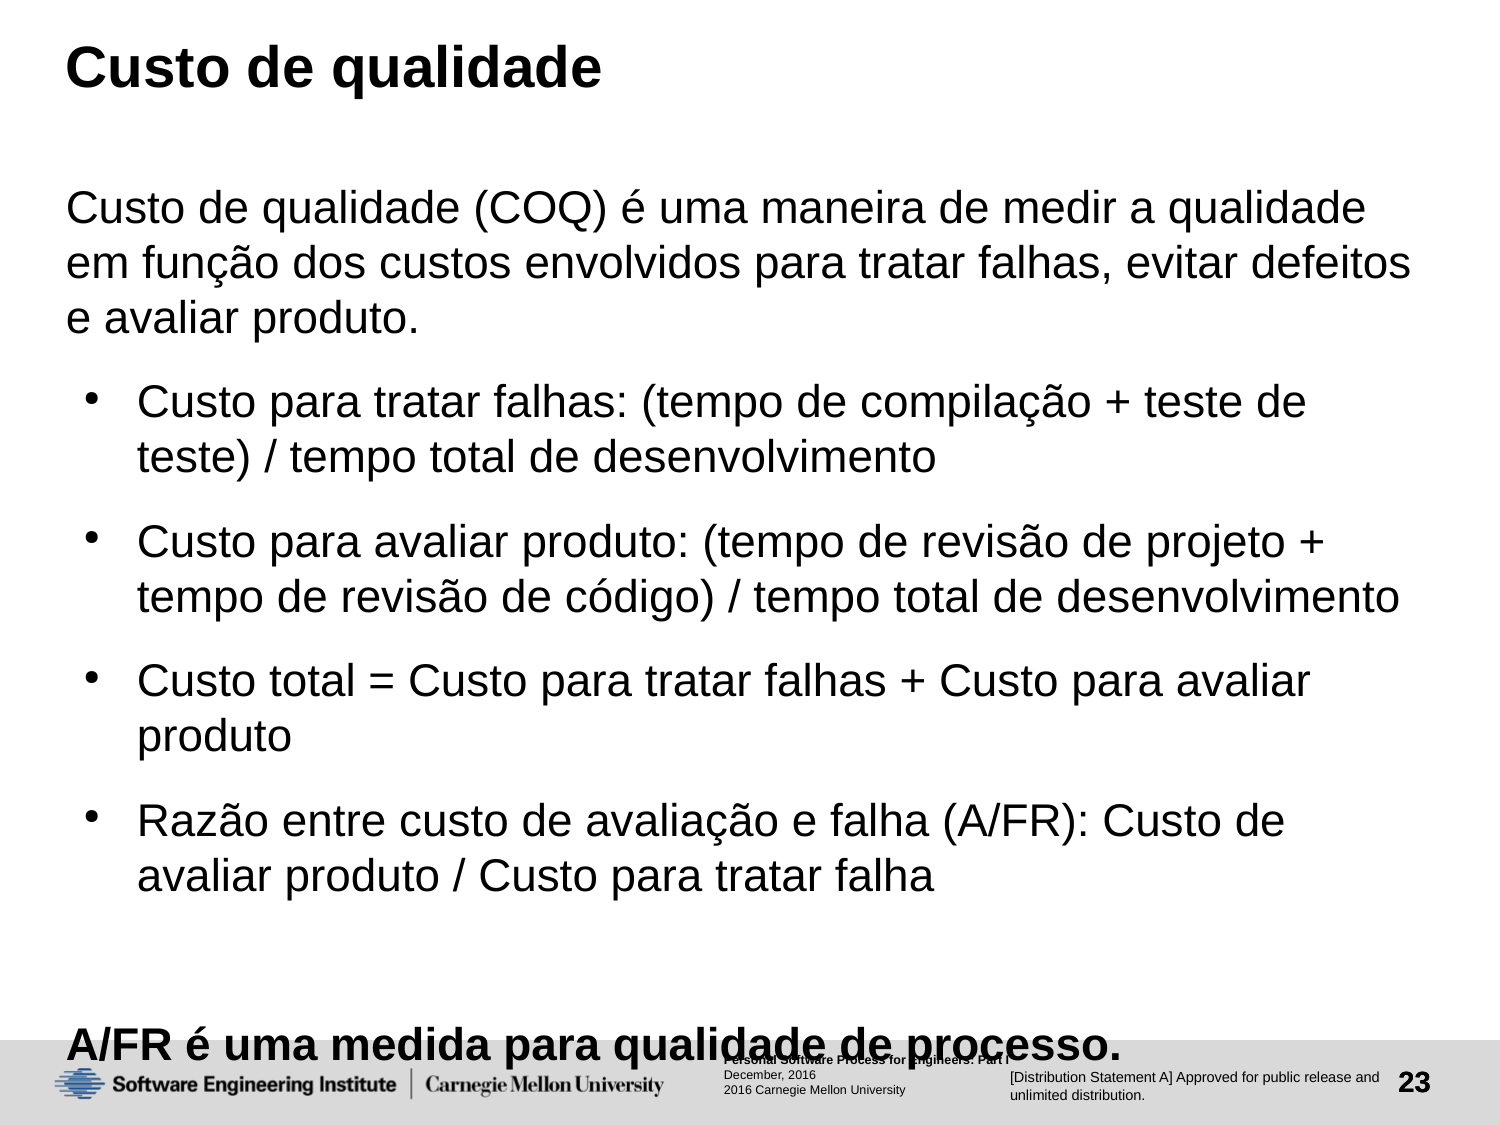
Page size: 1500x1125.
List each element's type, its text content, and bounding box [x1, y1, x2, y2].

list Custo de qualidade (COQ) é uma maneira de medir a qualidade em função dos custos envolvidos para tratar falhas, evitar defeitos e avaliar produto. Custo para tratar falhas: (tempo de compilação + teste de teste) / tempo total de desenvolvimento Custo para avaliar produto: (tempo de revisão de projeto + tempo de revisão de código) / tempo total de desenvolvimento Custo total = Custo para tratar falhas + Custo para avaliar produto Razão entre custo de avaliação e falha (A/FR): Custo de avaliar produto / Custo para tratar falha A/FR é uma medida para qualidade de processo. [65, 177, 1431, 1000]
title Custo de qualidade [65, 37, 1313, 148]
picture [46, 1061, 673, 1104]
